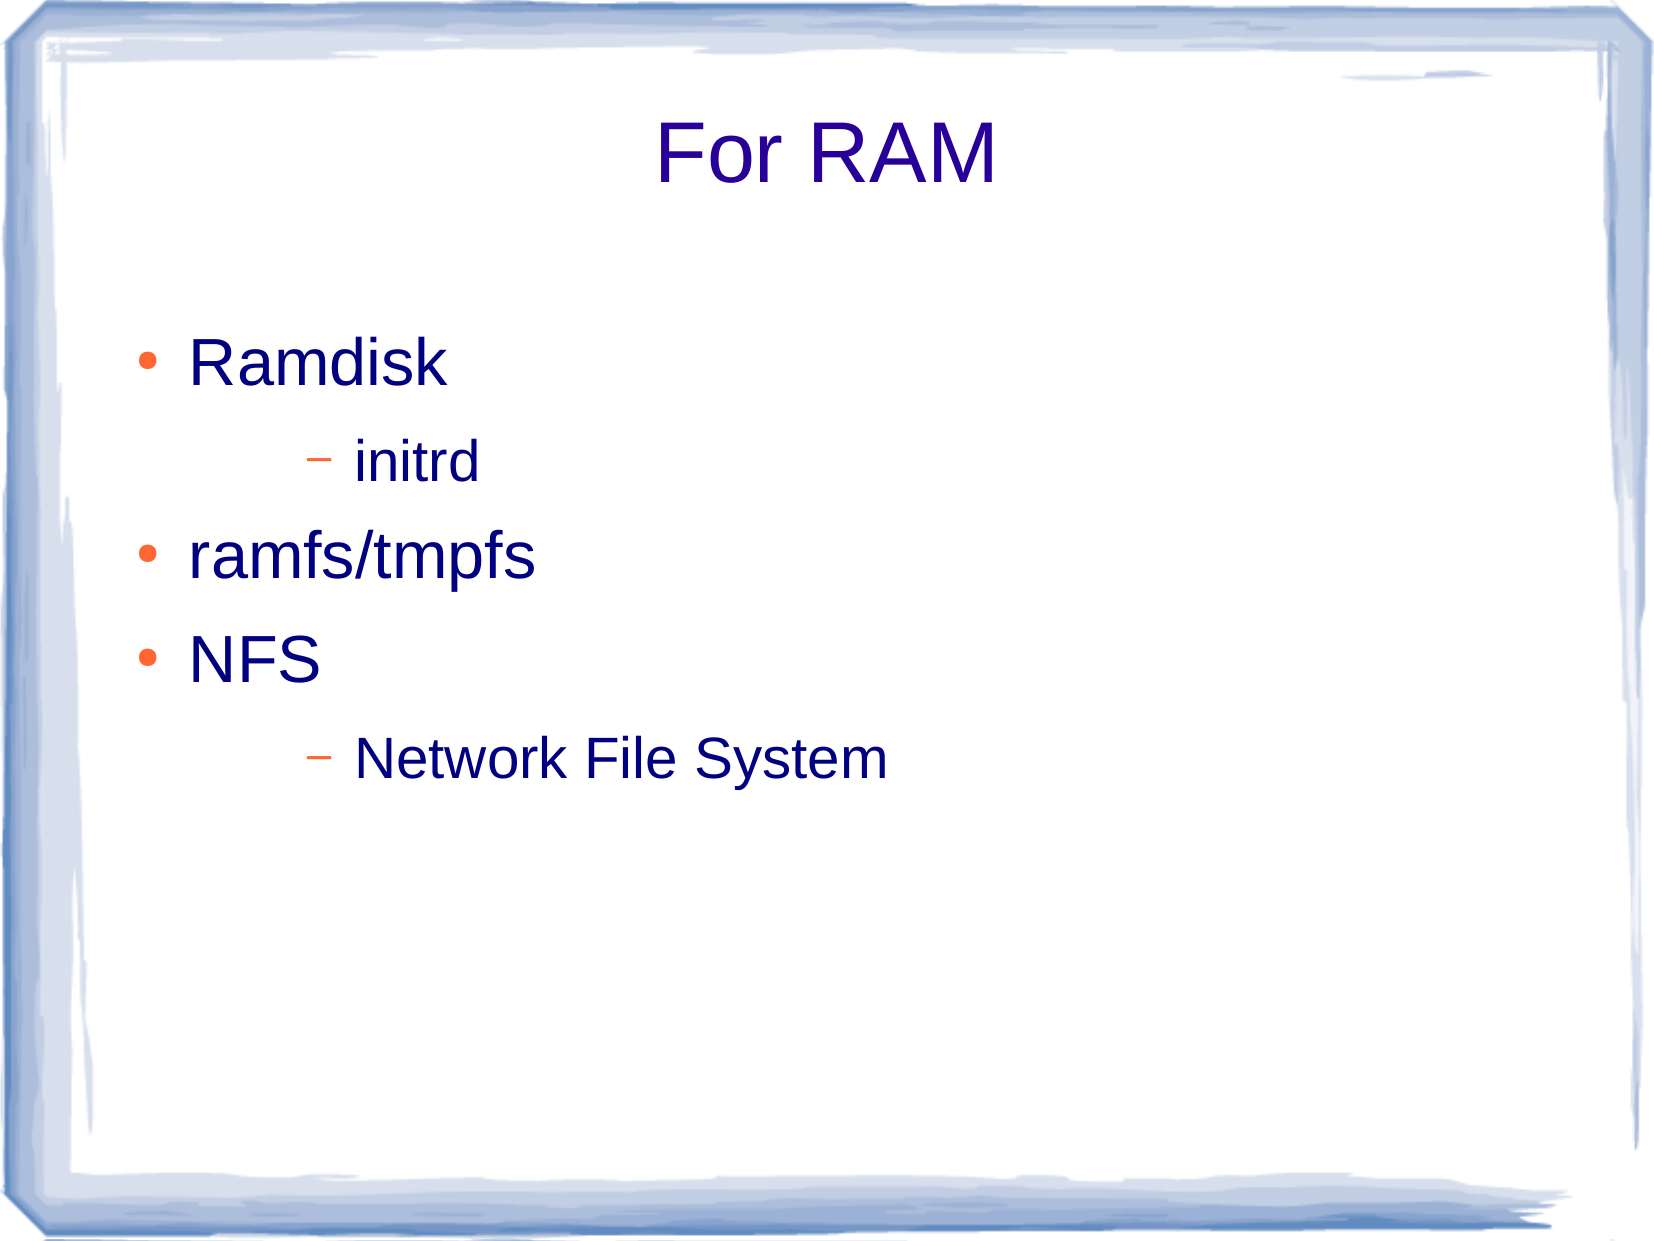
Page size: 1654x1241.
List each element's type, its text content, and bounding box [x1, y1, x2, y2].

picture [0, 0, 1654, 1241]
title For RAM [82, 49, 1571, 257]
list Ramdisk initrd ramfs/tmpfs NFS Network File System [118, 324, 1571, 1045]
